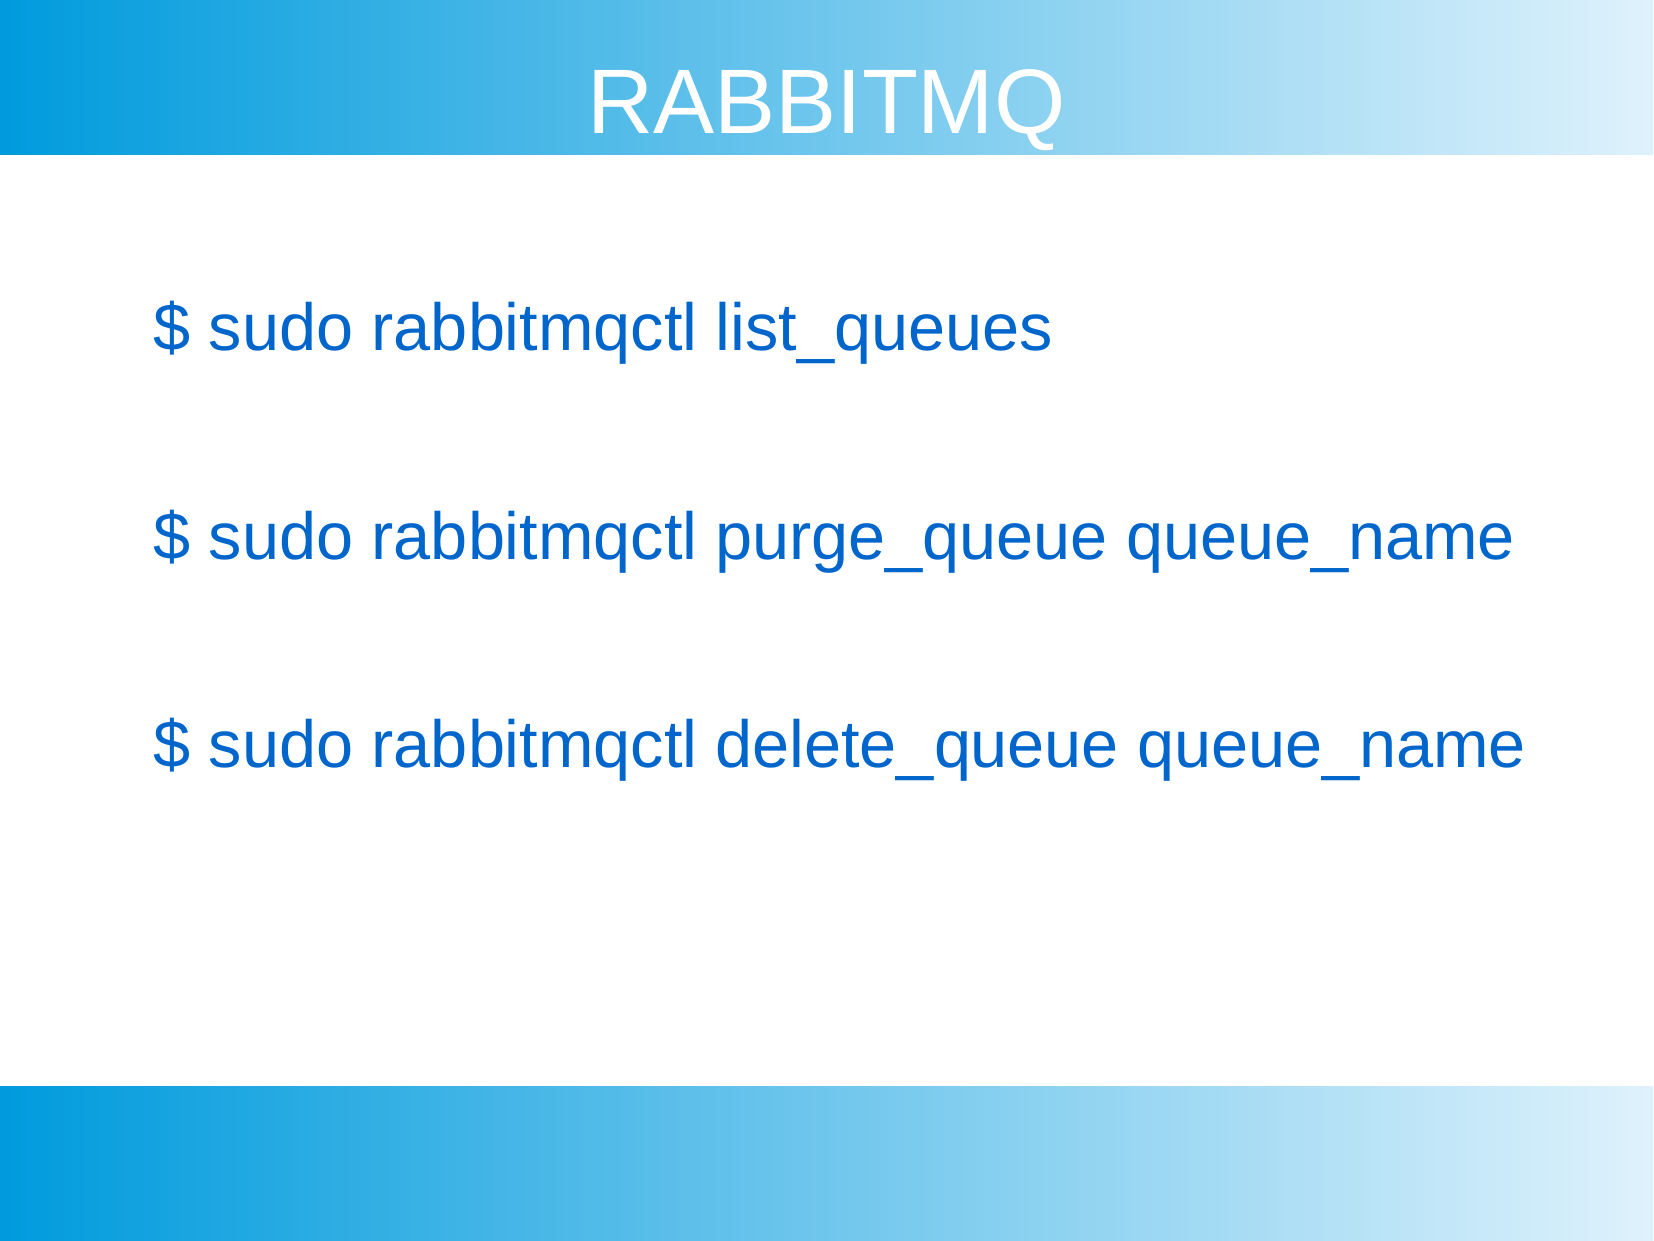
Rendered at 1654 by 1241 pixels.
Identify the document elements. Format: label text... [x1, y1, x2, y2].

list $ sudo rabbitmqctl list_queues $ sudo rabbitmqctl purge_queue queue_name $ sudo rabbitmqctl delete_queue queue_name [82, 290, 1571, 1010]
title RABBITMQ [82, 49, 1571, 155]
